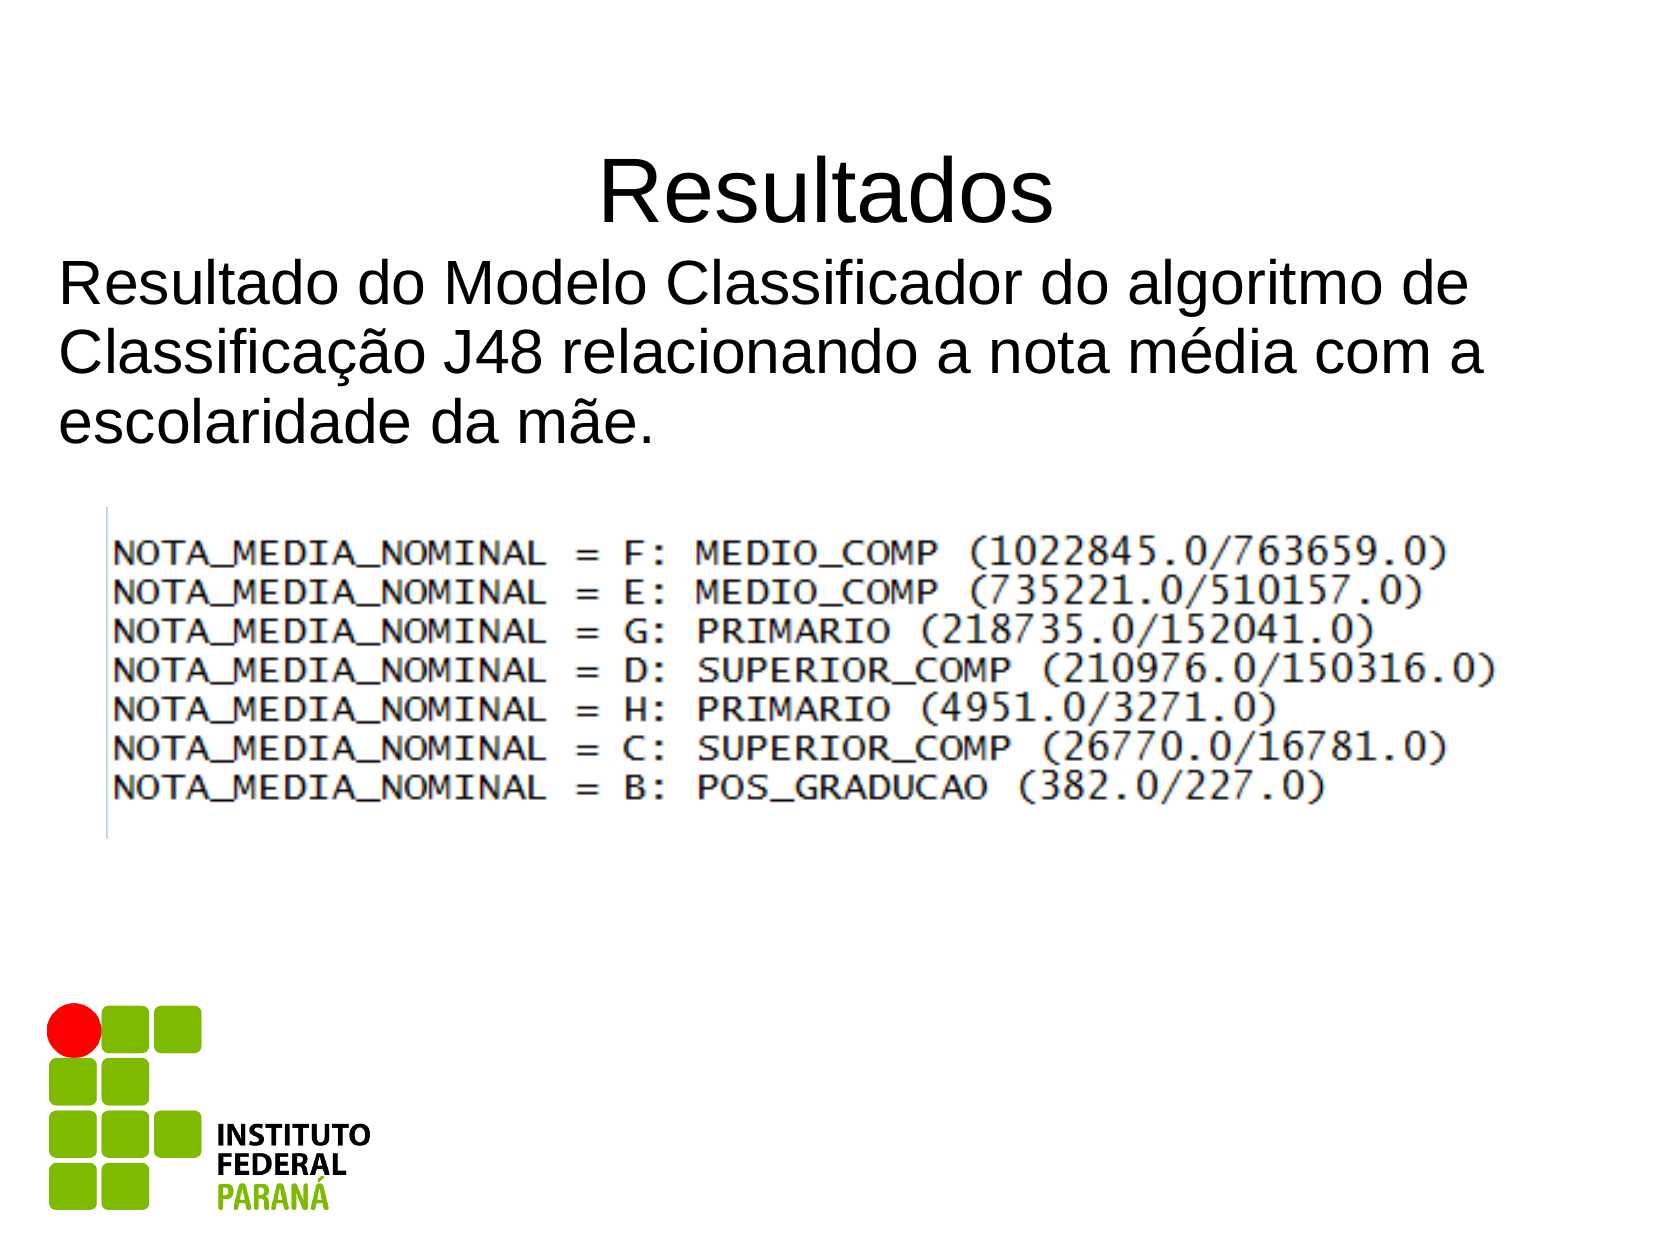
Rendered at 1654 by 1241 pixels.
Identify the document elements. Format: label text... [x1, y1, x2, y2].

title Resultados [82, 87, 1571, 295]
subtitle Resultado do Modelo Classificador do algoritmo de Classificação J48 relacionando a nota média com a escolaridade da mãe. [59, 247, 1642, 550]
picture [47, 1003, 370, 1211]
picture [106, 507, 1545, 839]
